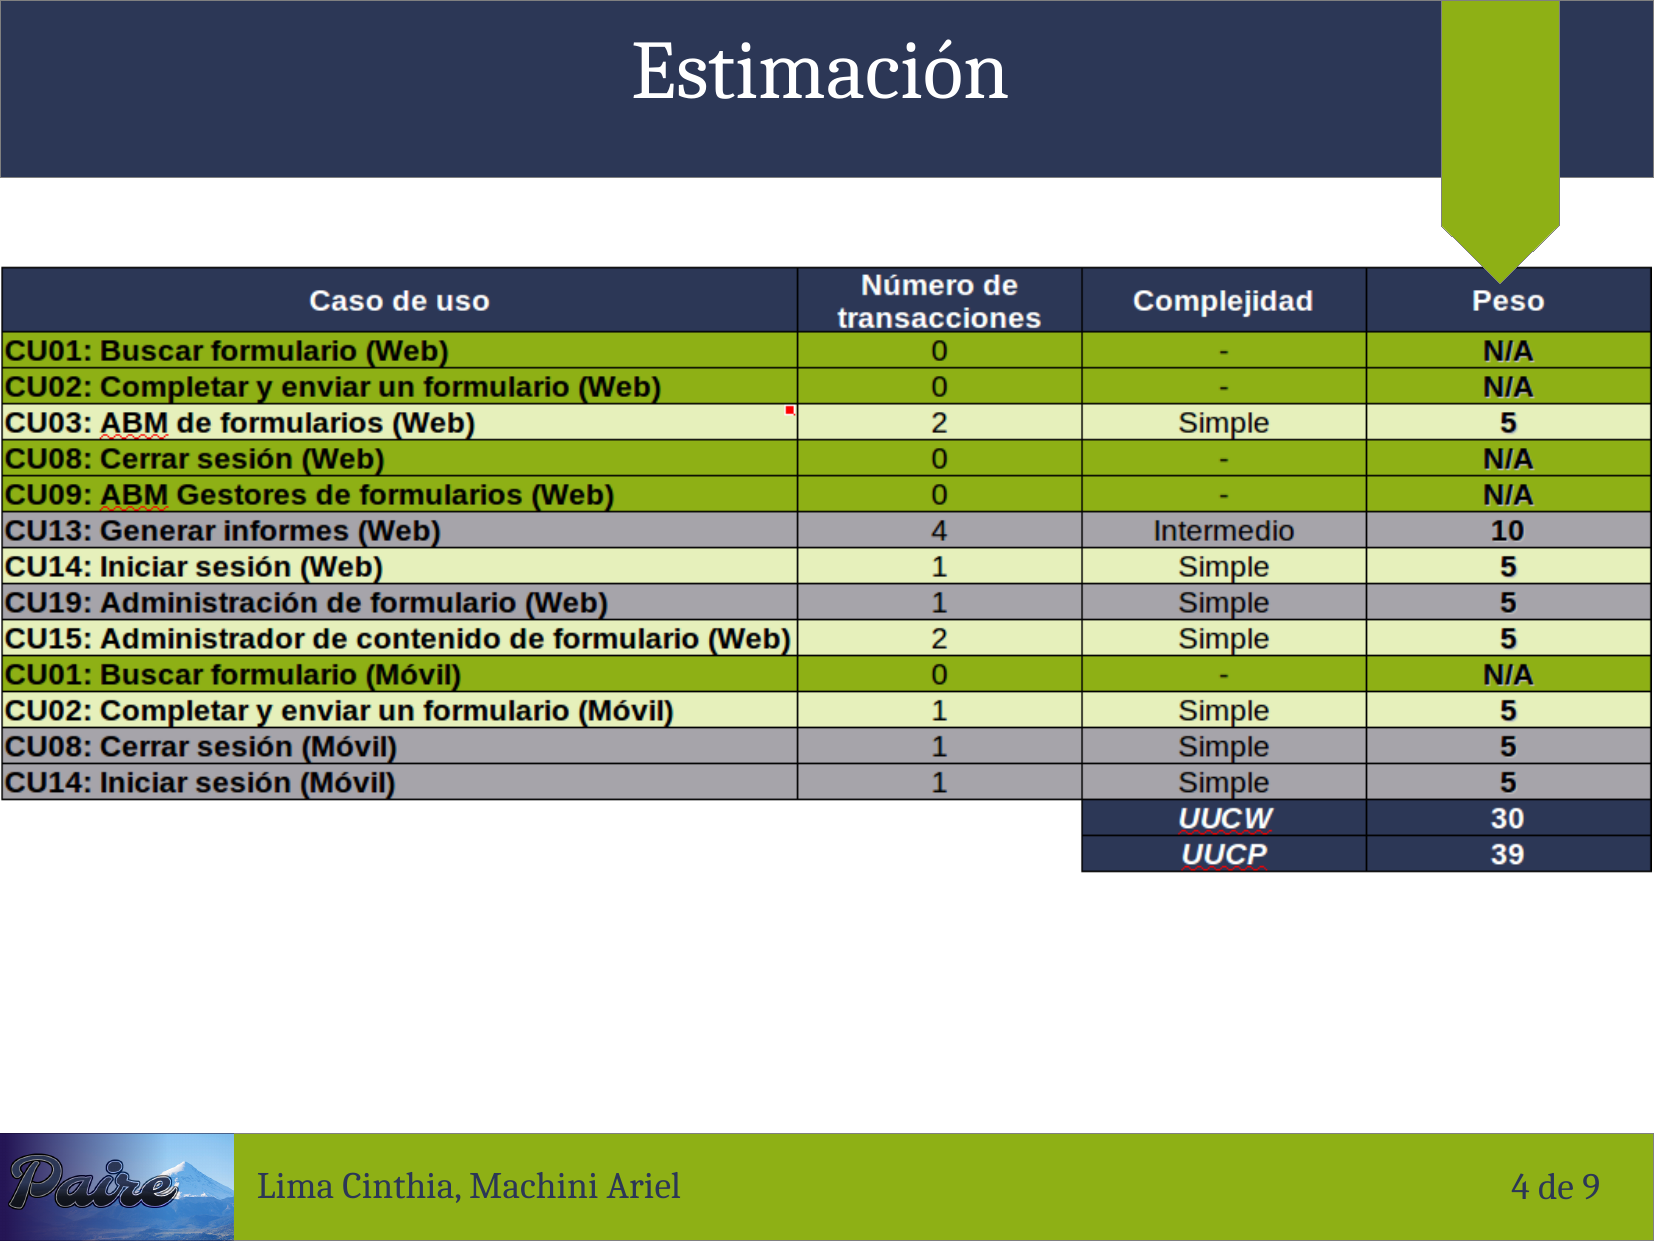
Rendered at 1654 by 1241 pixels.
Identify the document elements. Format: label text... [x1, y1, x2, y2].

picture [0, 1133, 234, 1241]
text_box Lima Cinthia, Machini Ariel [242, 1157, 715, 1217]
text_box [234, 1133, 1654, 1241]
text_box <number> de 9 [1488, 1158, 1654, 1241]
picture [0, 264, 1652, 874]
text_box [0, 0, 1654, 284]
text_box Estimación [342, 15, 1300, 130]
